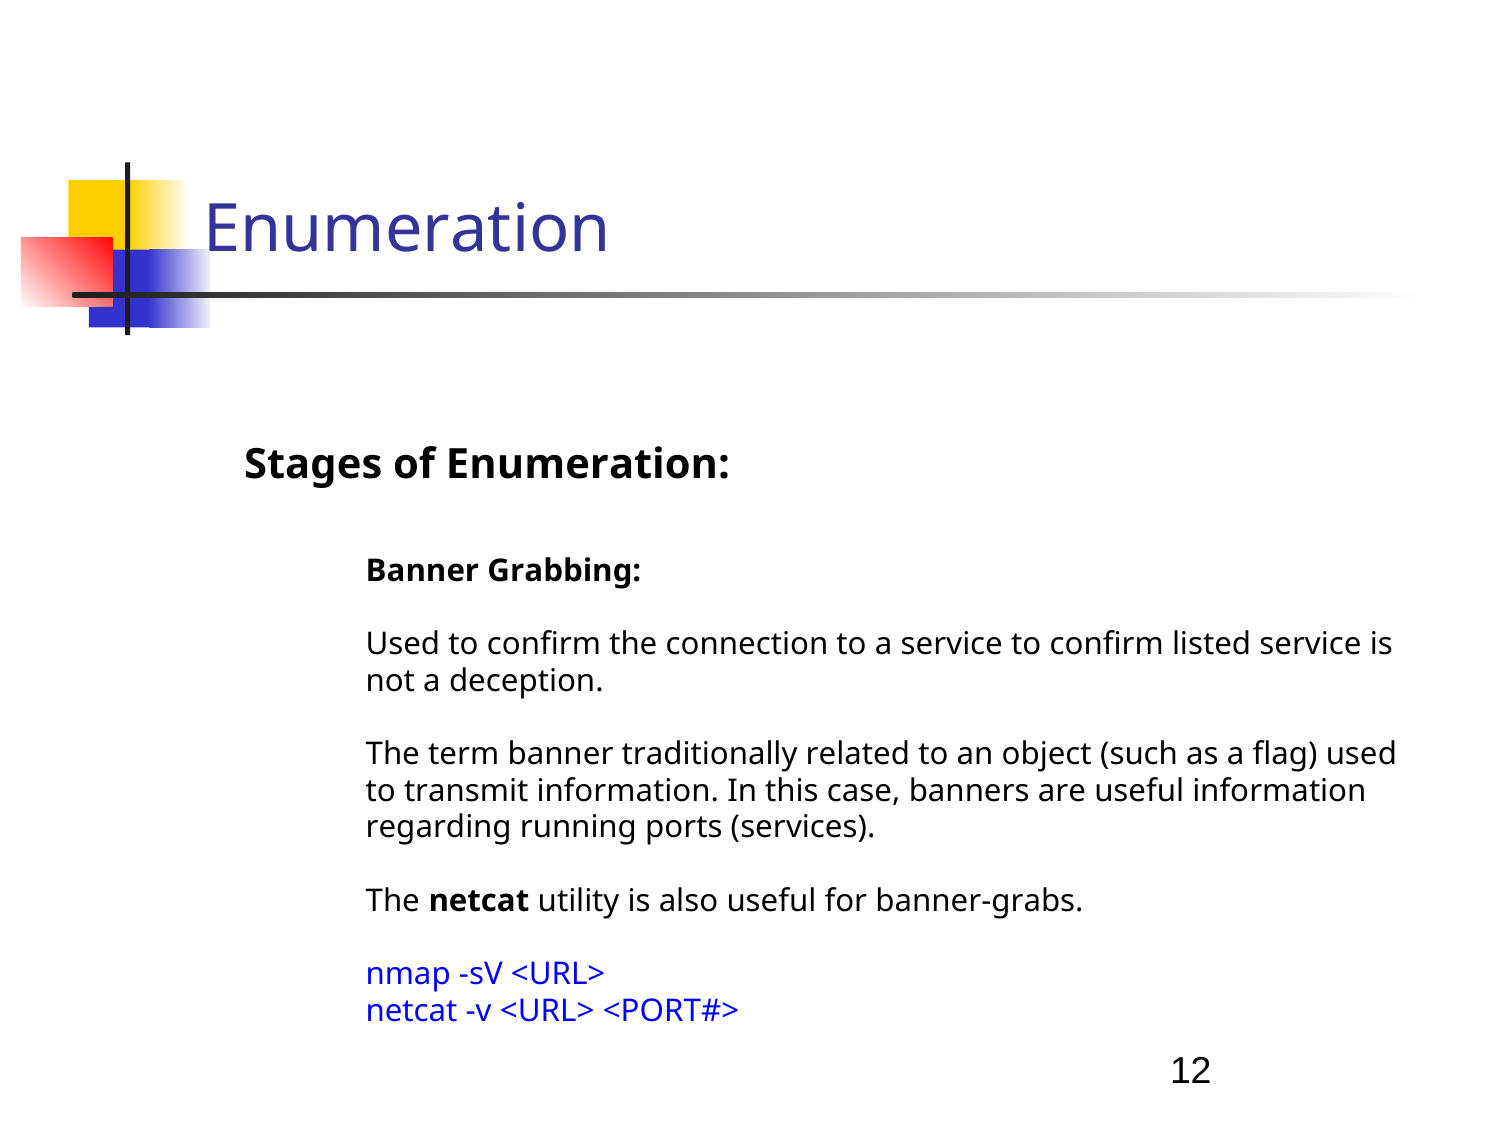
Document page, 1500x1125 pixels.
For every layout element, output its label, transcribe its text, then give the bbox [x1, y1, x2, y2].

list Stages of Enumeration: Banner Grabbing: Used to confirm the connection to a service to confirm listed service is not a deception. The term banner traditionally related to an object (such as a flag) used to transmit information. In this case, banners are useful information regarding running ports (services). The netcat utility is also useful for banner-grabs. nmap -sV <URL> netcat -v <URL> <PORT#> [229, 365, 1434, 1034]
title Enumeration [188, 35, 1468, 276]
